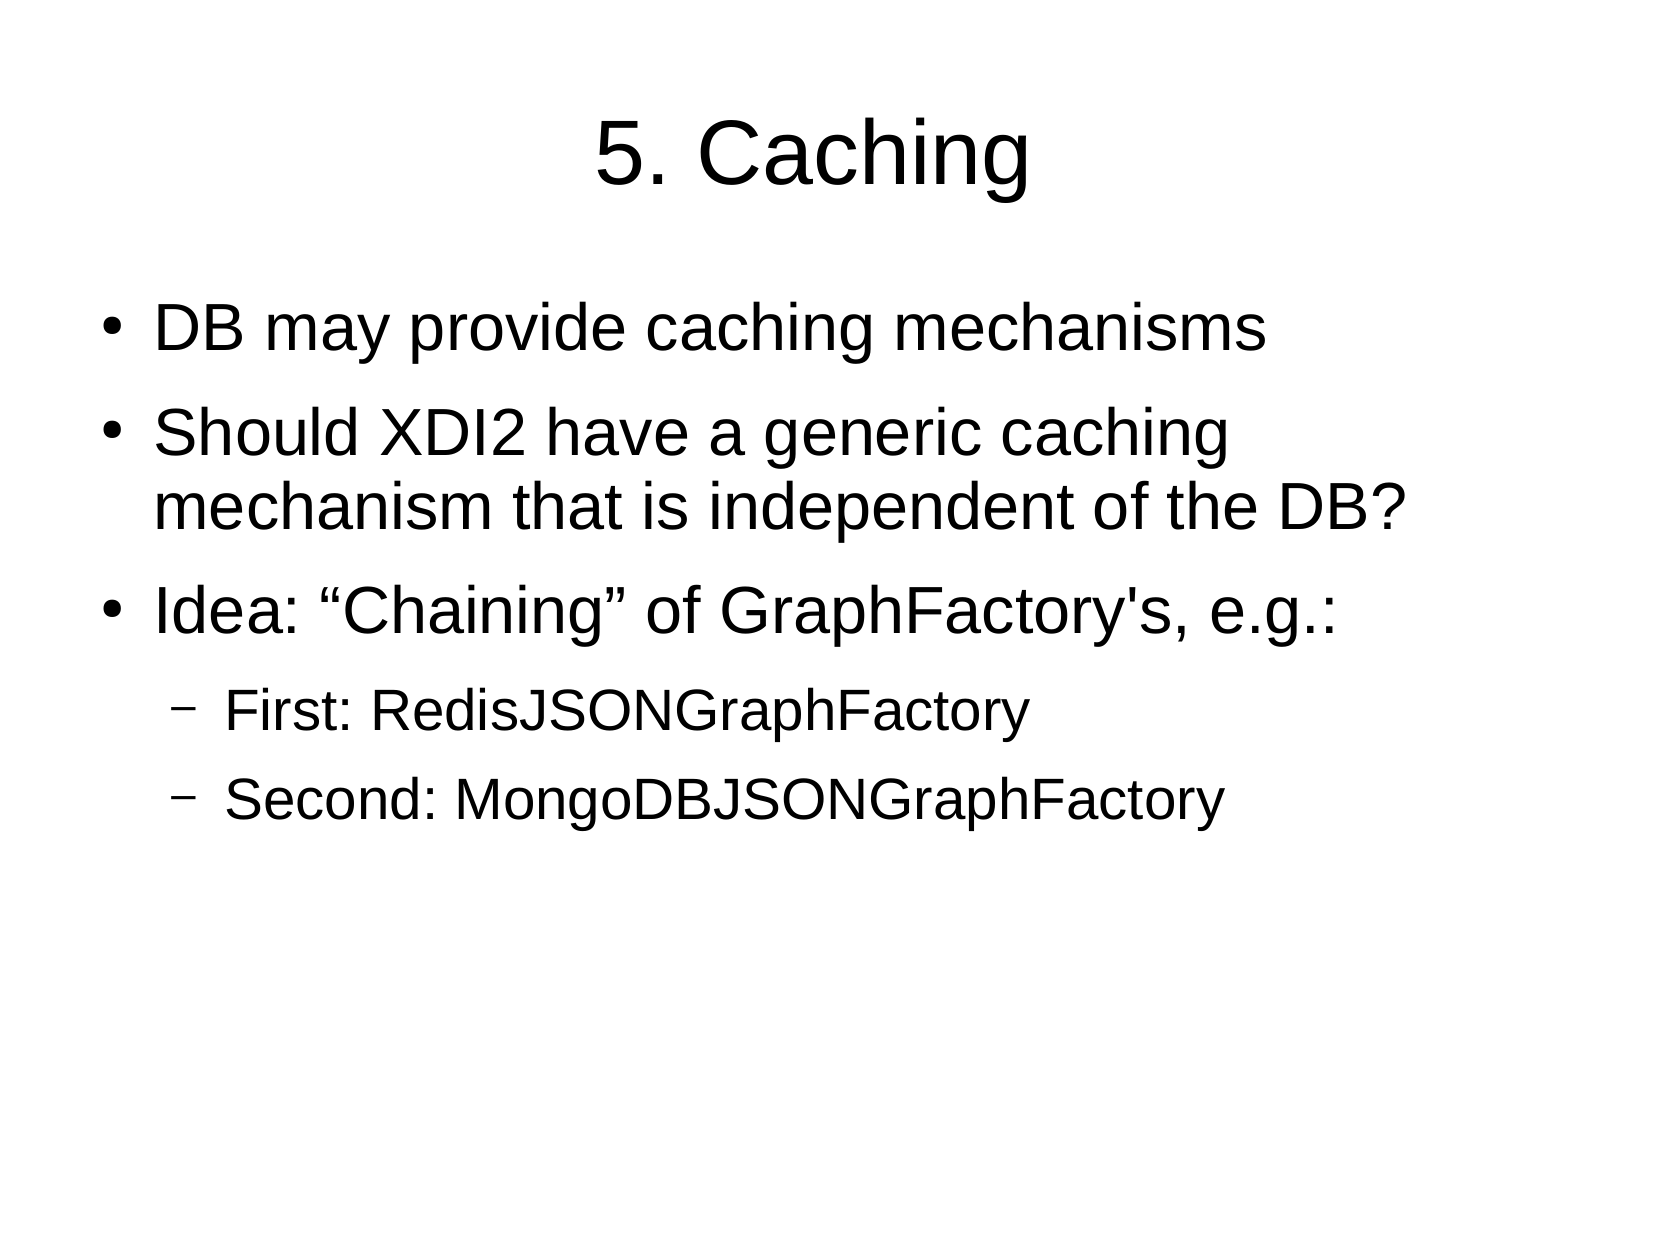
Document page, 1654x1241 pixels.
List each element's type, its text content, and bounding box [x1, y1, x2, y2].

title 5. Caching [82, 49, 1571, 257]
list DB may provide caching mechanisms Should XDI2 have a generic caching mechanism that is independent of the DB? Idea: “Chaining” of GraphFactory's, e.g.: First: RedisJSONGraphFactory Second: MongoDBJSONGraphFactory [82, 290, 1571, 1010]
